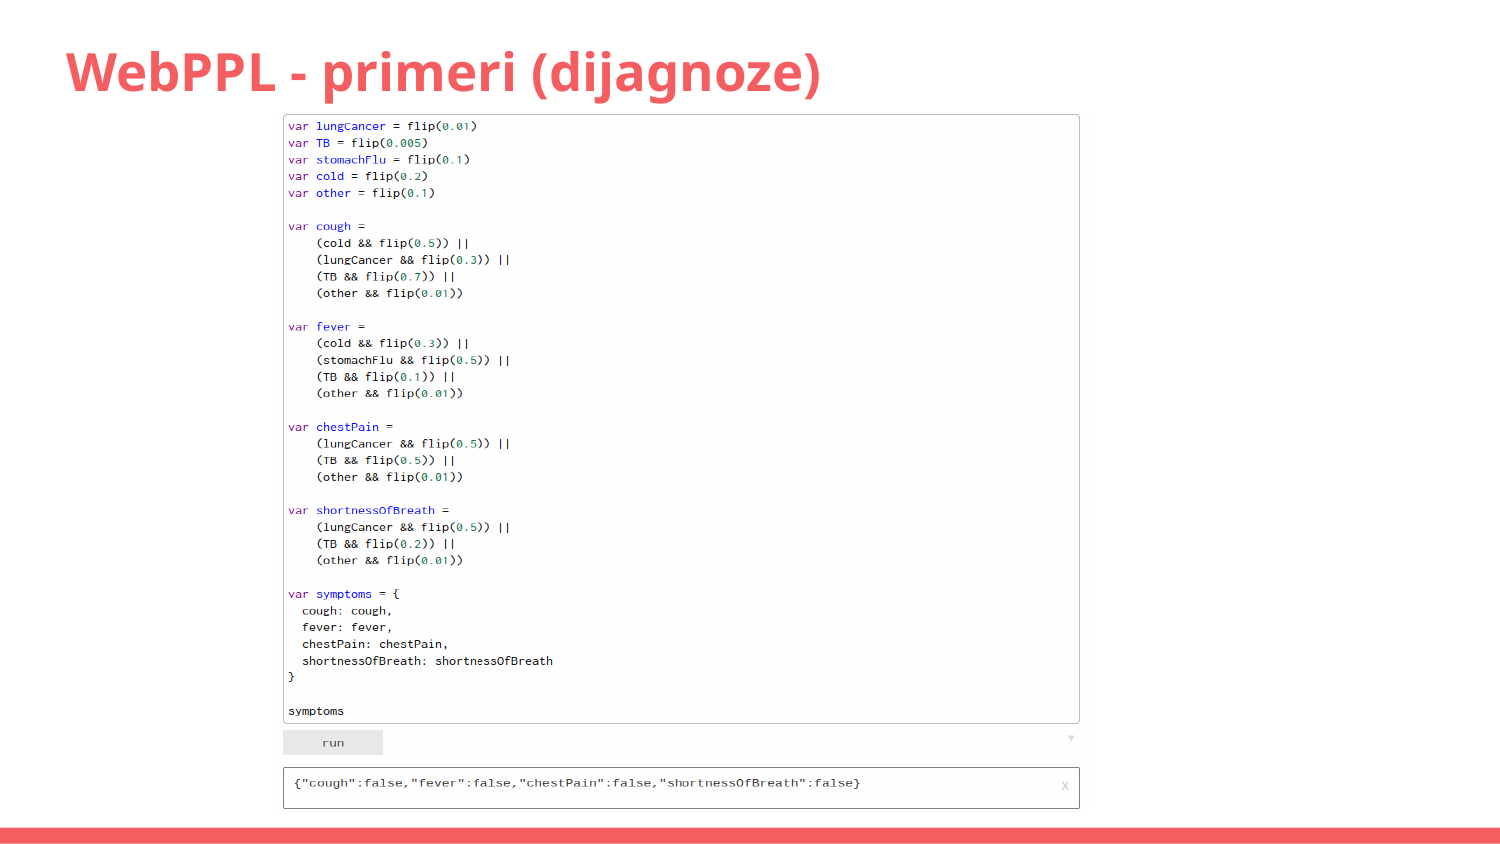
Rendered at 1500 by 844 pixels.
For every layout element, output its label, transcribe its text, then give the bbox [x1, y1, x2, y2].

title WebPPL - primeri (dijagnoze) [51, 19, 1449, 123]
picture [274, 113, 1091, 812]
